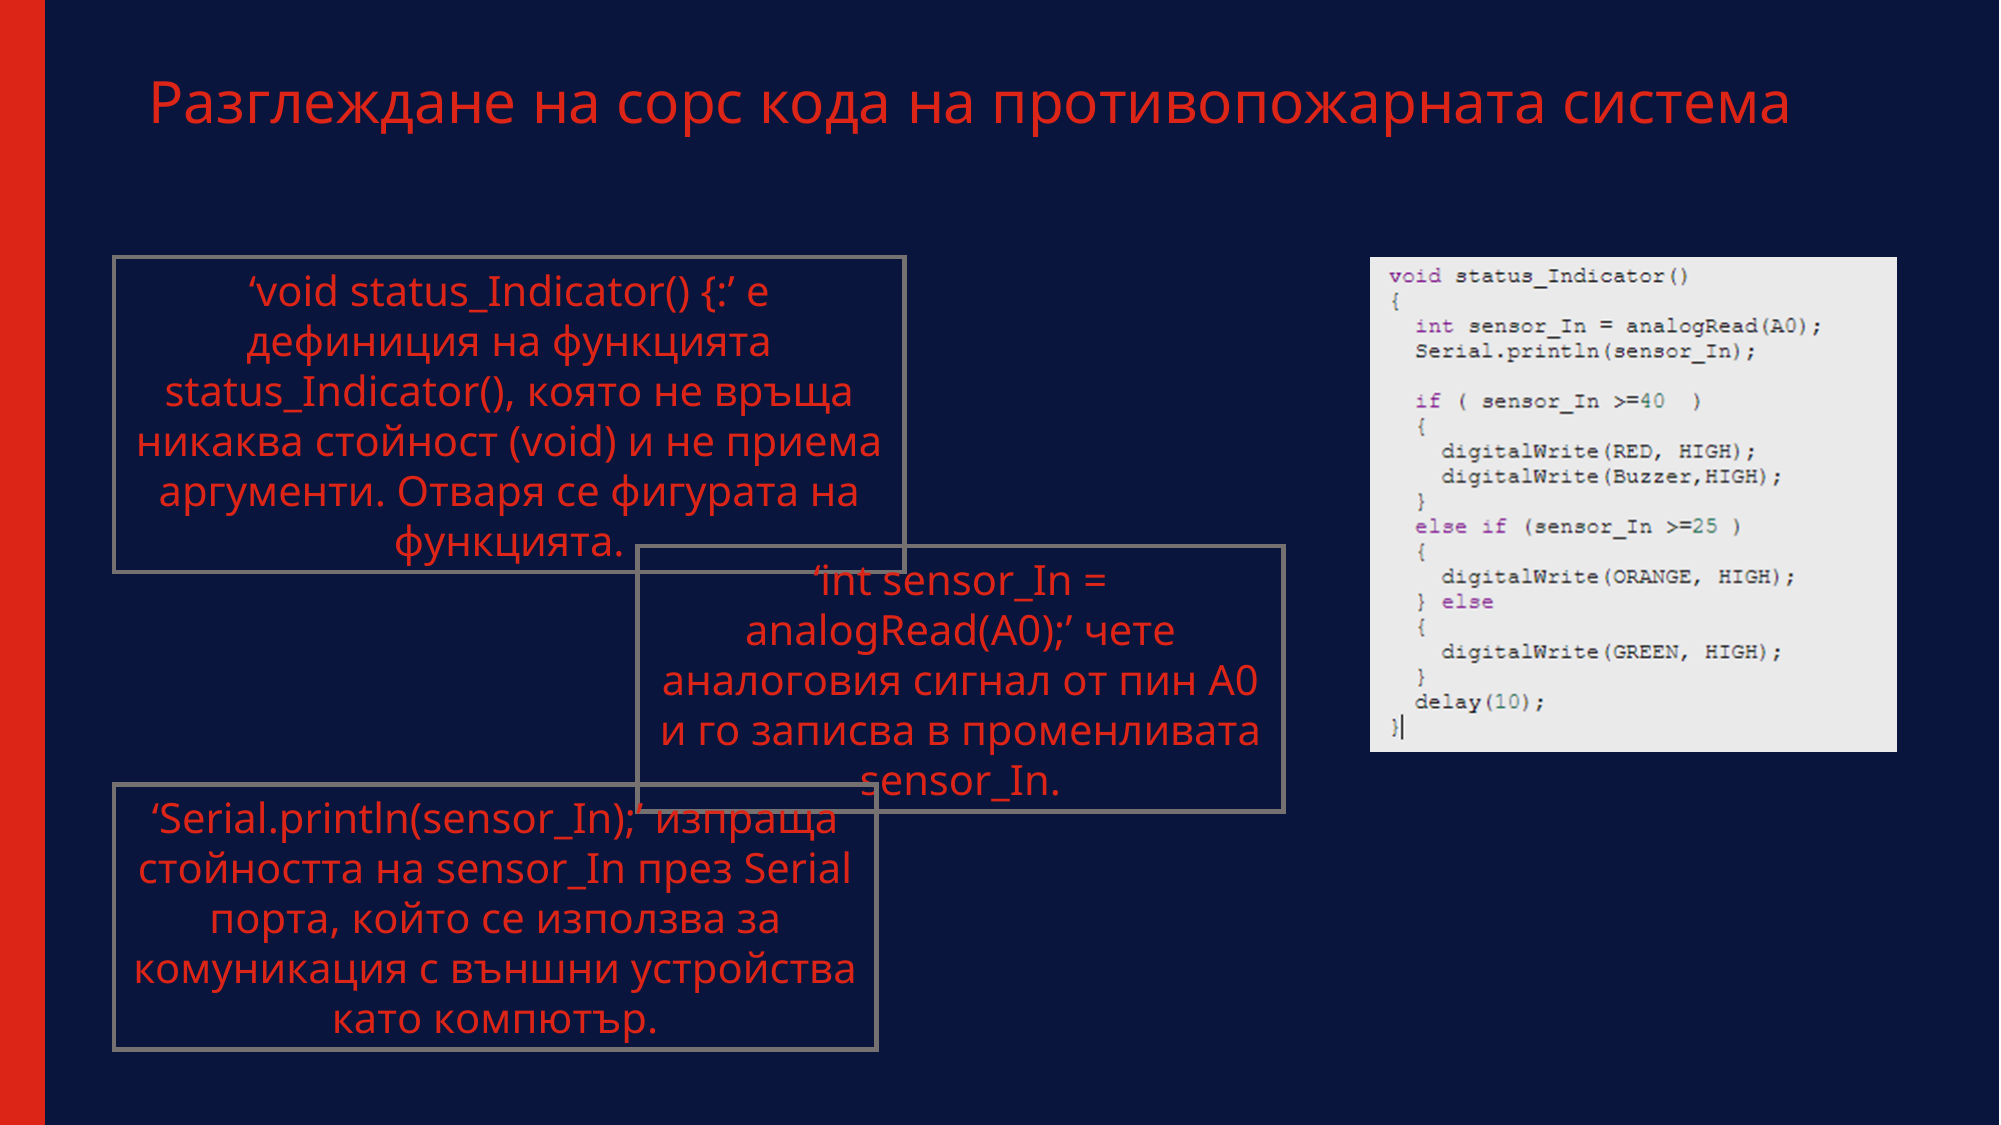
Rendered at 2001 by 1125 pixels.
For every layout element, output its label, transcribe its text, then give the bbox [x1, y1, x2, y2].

text_box ‘int sensor_In = analogRead(A0);’ чете аналоговия сигнал от пин A0 и го записва в променливата sensor_In. [637, 546, 1284, 713]
text_box ‘void status_Indicator() {:’ е дефиниция на функцията status_Indicator(), която не връща никаква стойност (void) и не приема аргументи. Отваря се фигурата на функцията. [114, 256, 905, 475]
title Разглеждане на сорс кода на противопожарната система [133, 50, 1822, 185]
text_box ‘Serial.println(sensor_In);’ изпраща стойността на sensor_In през Serial порта, който се използва за комуникация с външни устройства като компютър. [114, 784, 877, 1002]
picture [1370, 257, 1897, 752]
